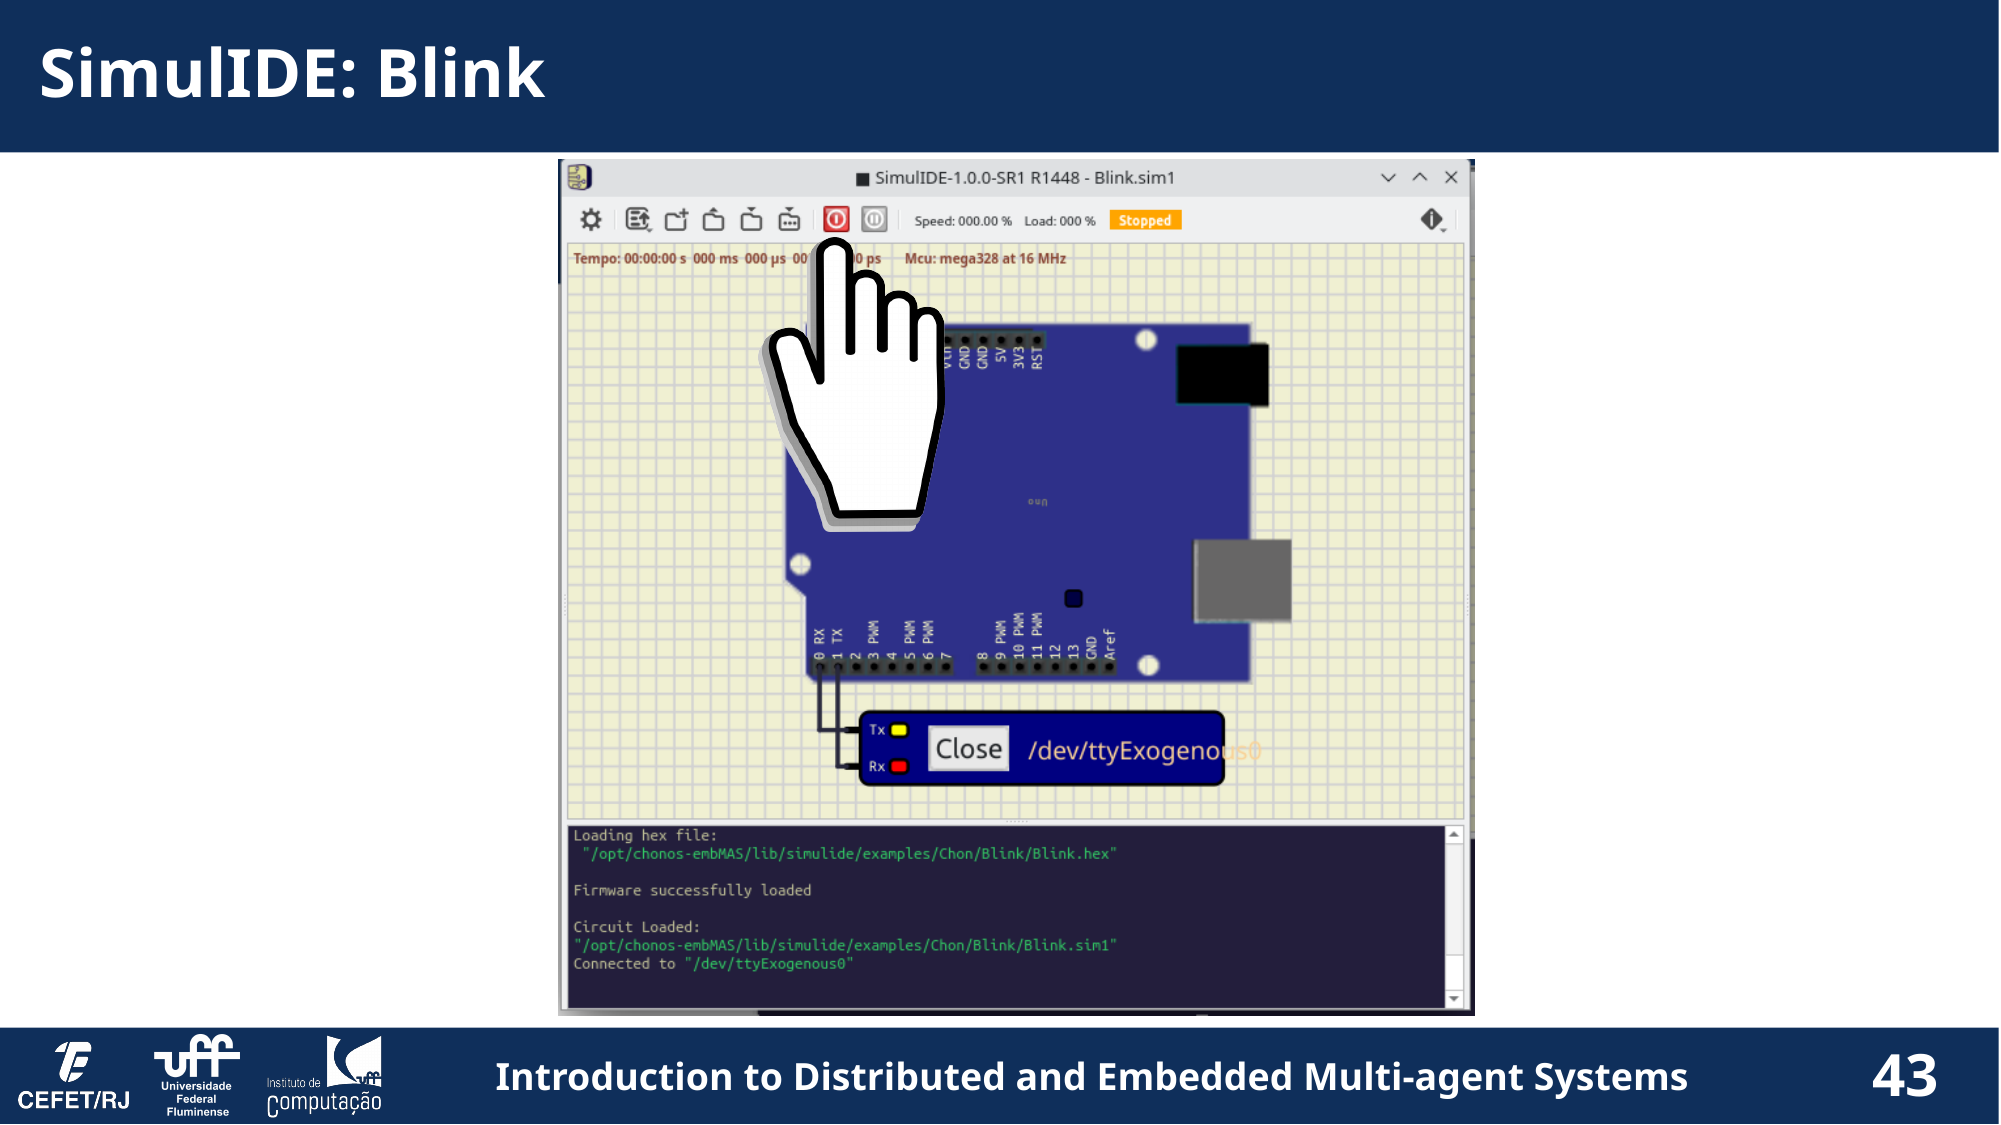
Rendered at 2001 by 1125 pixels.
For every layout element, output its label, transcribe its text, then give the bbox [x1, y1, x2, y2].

picture [18, 1021, 129, 1125]
text_box SimulIDE: Blink [25, 23, 1998, 116]
picture [558, 159, 1475, 1016]
picture [265, 1033, 383, 1118]
picture [153, 1033, 241, 1121]
